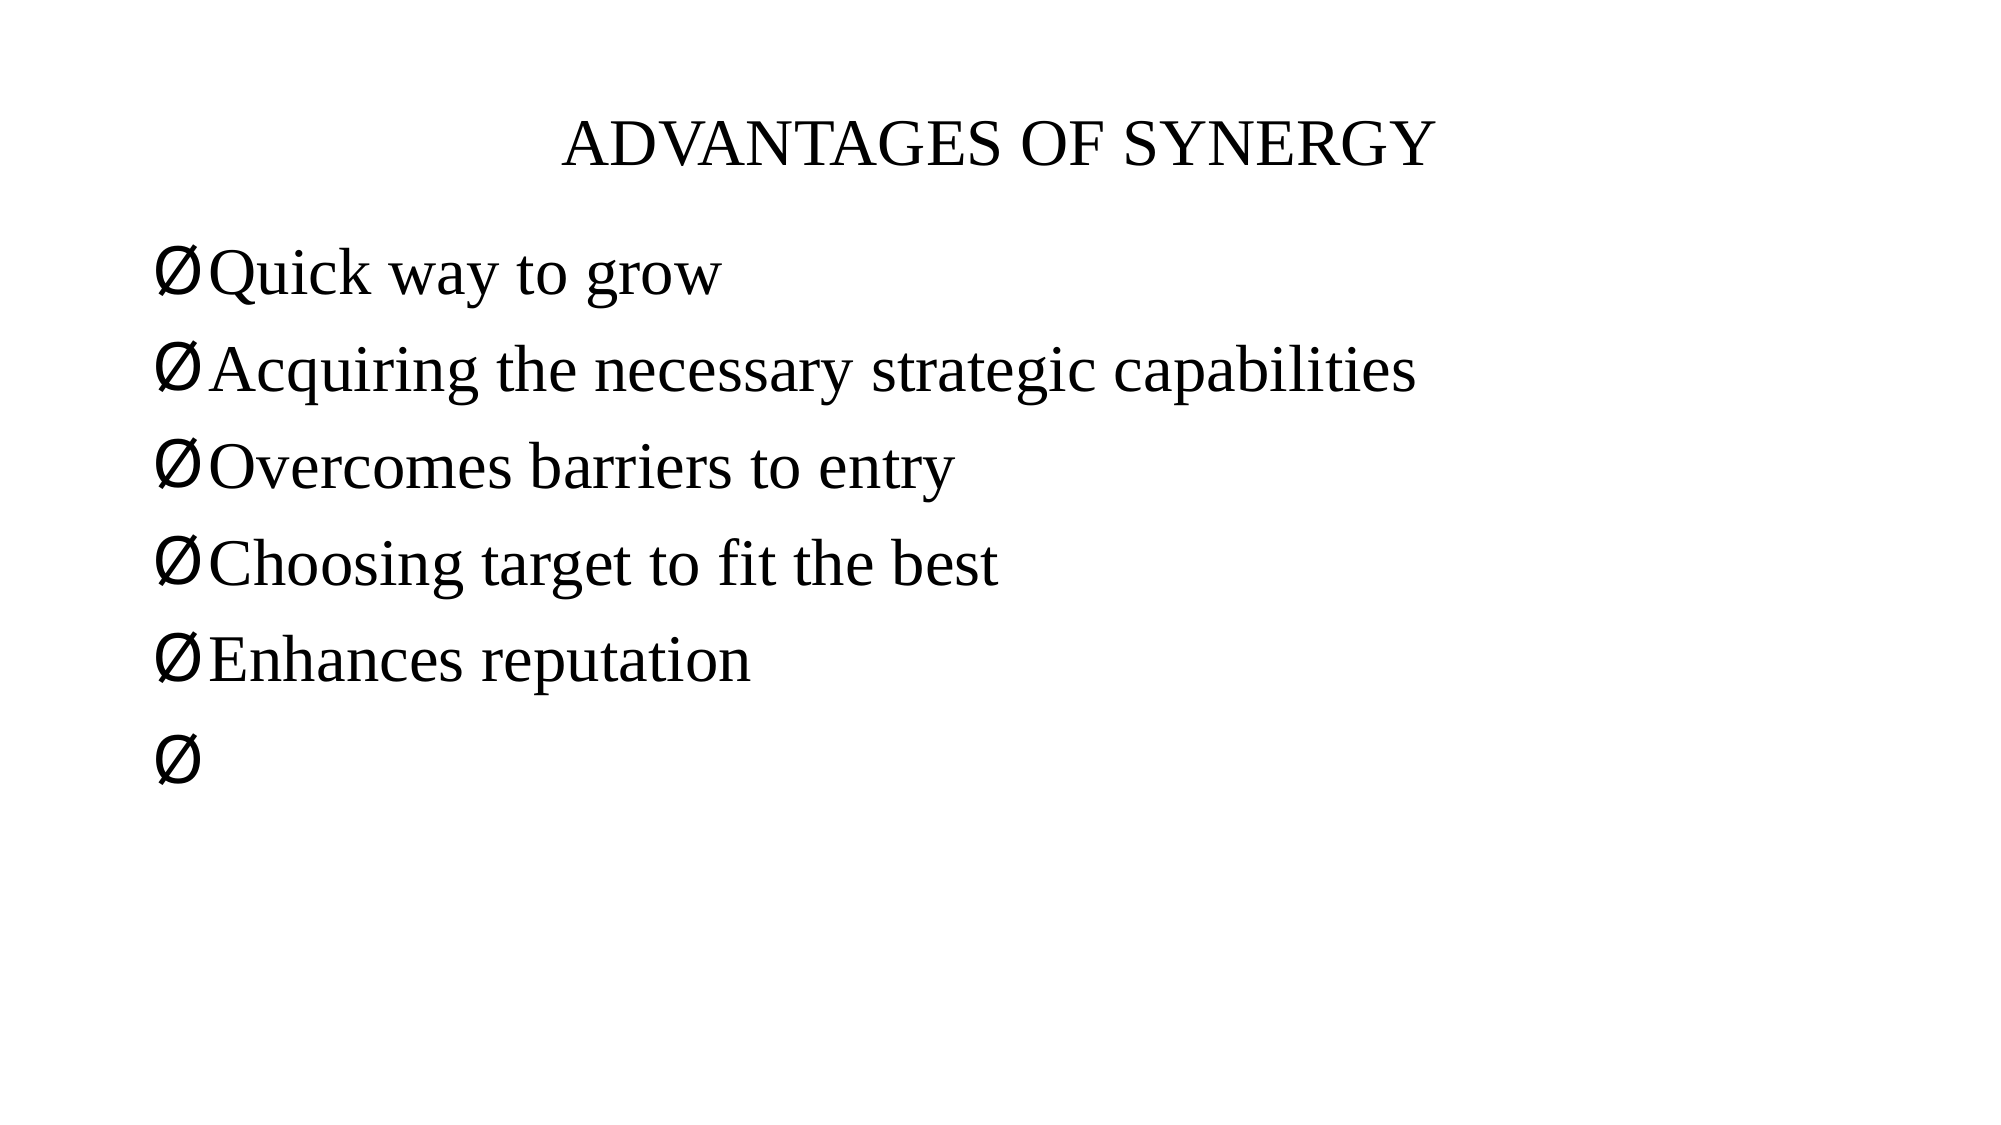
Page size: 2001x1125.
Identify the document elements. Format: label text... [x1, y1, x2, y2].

list Quick way to grow Acquiring the necessary strategic capabilities Overcomes barriers to entry Choosing target to fit the best Enhances reputation [137, 220, 1863, 1014]
title ADVANTAGES OF SYNERGY [99, 45, 1900, 233]
